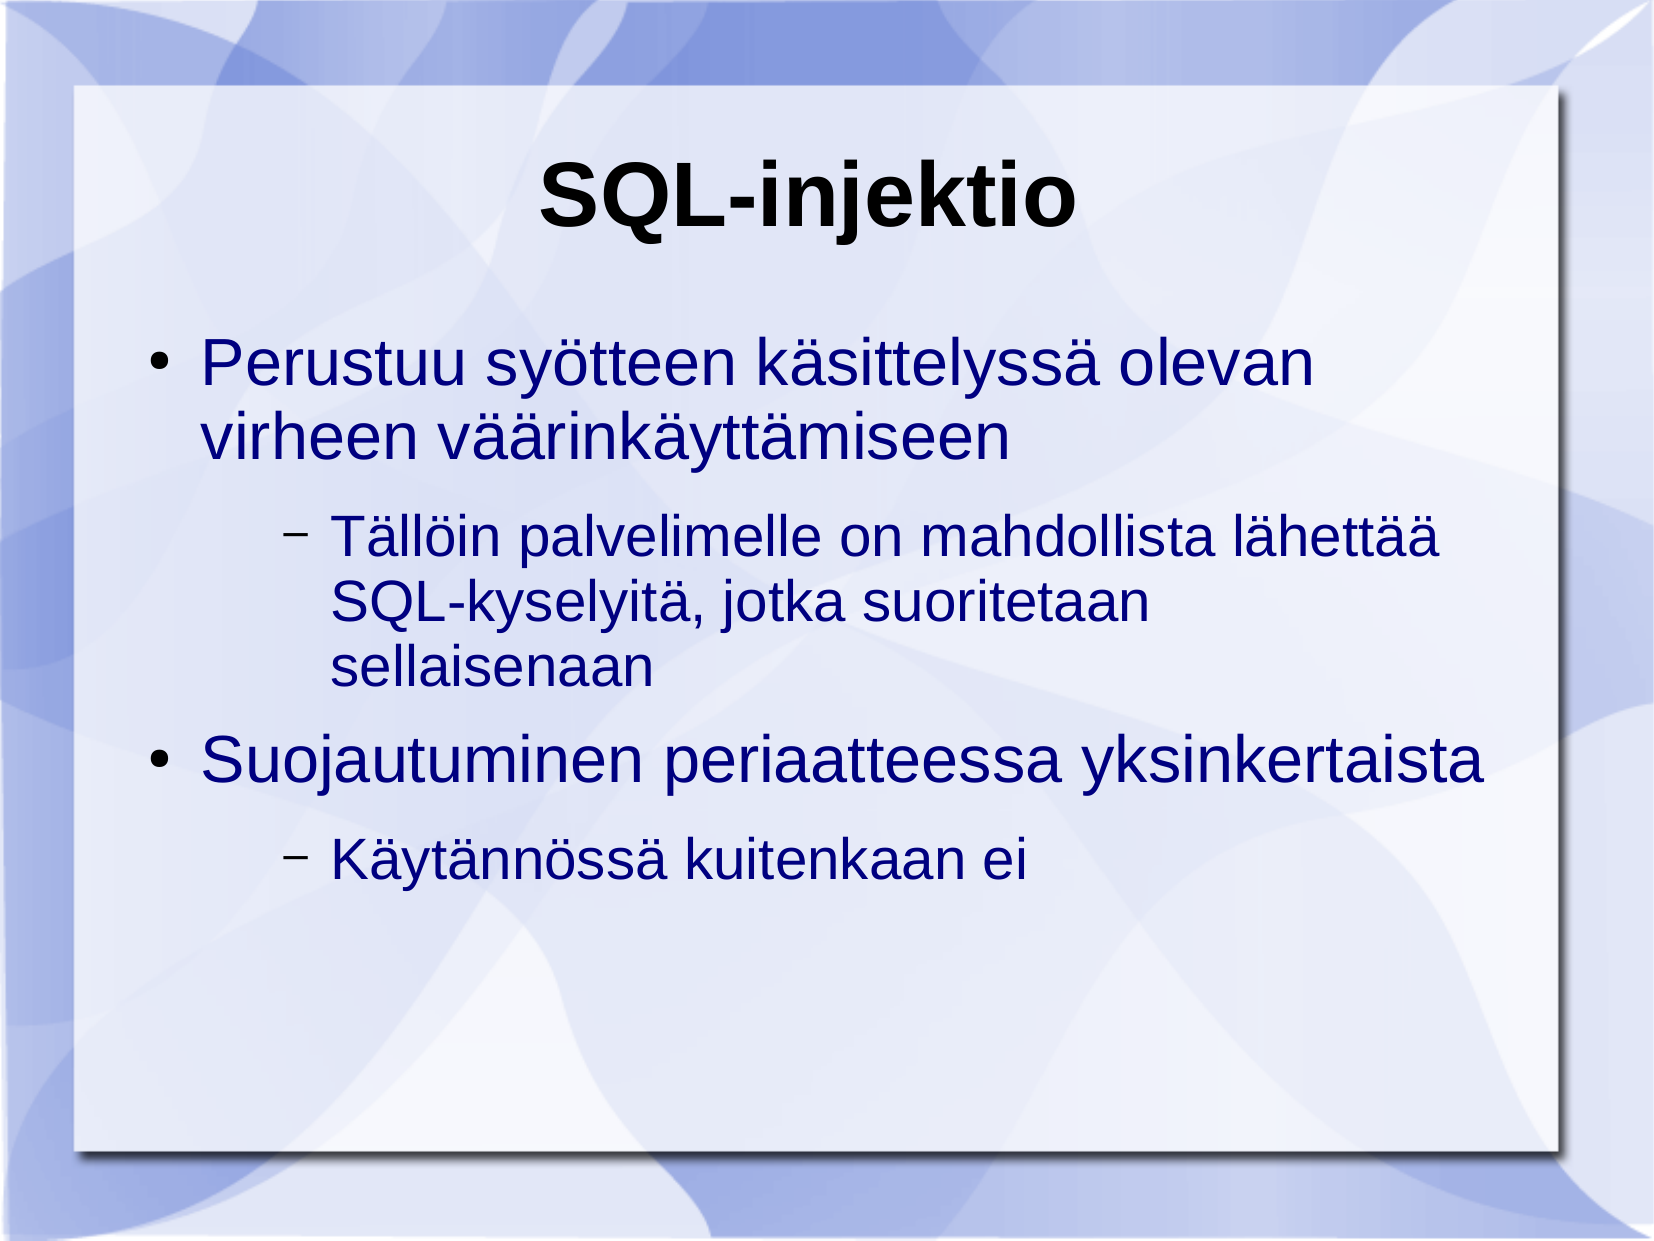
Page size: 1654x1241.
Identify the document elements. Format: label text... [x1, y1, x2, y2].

list Perustuu syötteen käsittelyssä olevan virheen väärinkäyttämiseen Tällöin palvelimelle on mahdollista lähettää SQL-kyselyitä, jotka suoritetaan sellaisenaan Suojautuminen periaatteessa yksinkertaista Käytännössä kuitenkaan ei [129, 324, 1489, 975]
title SQL-injektio [82, 90, 1536, 298]
picture [0, 0, 1654, 1241]
